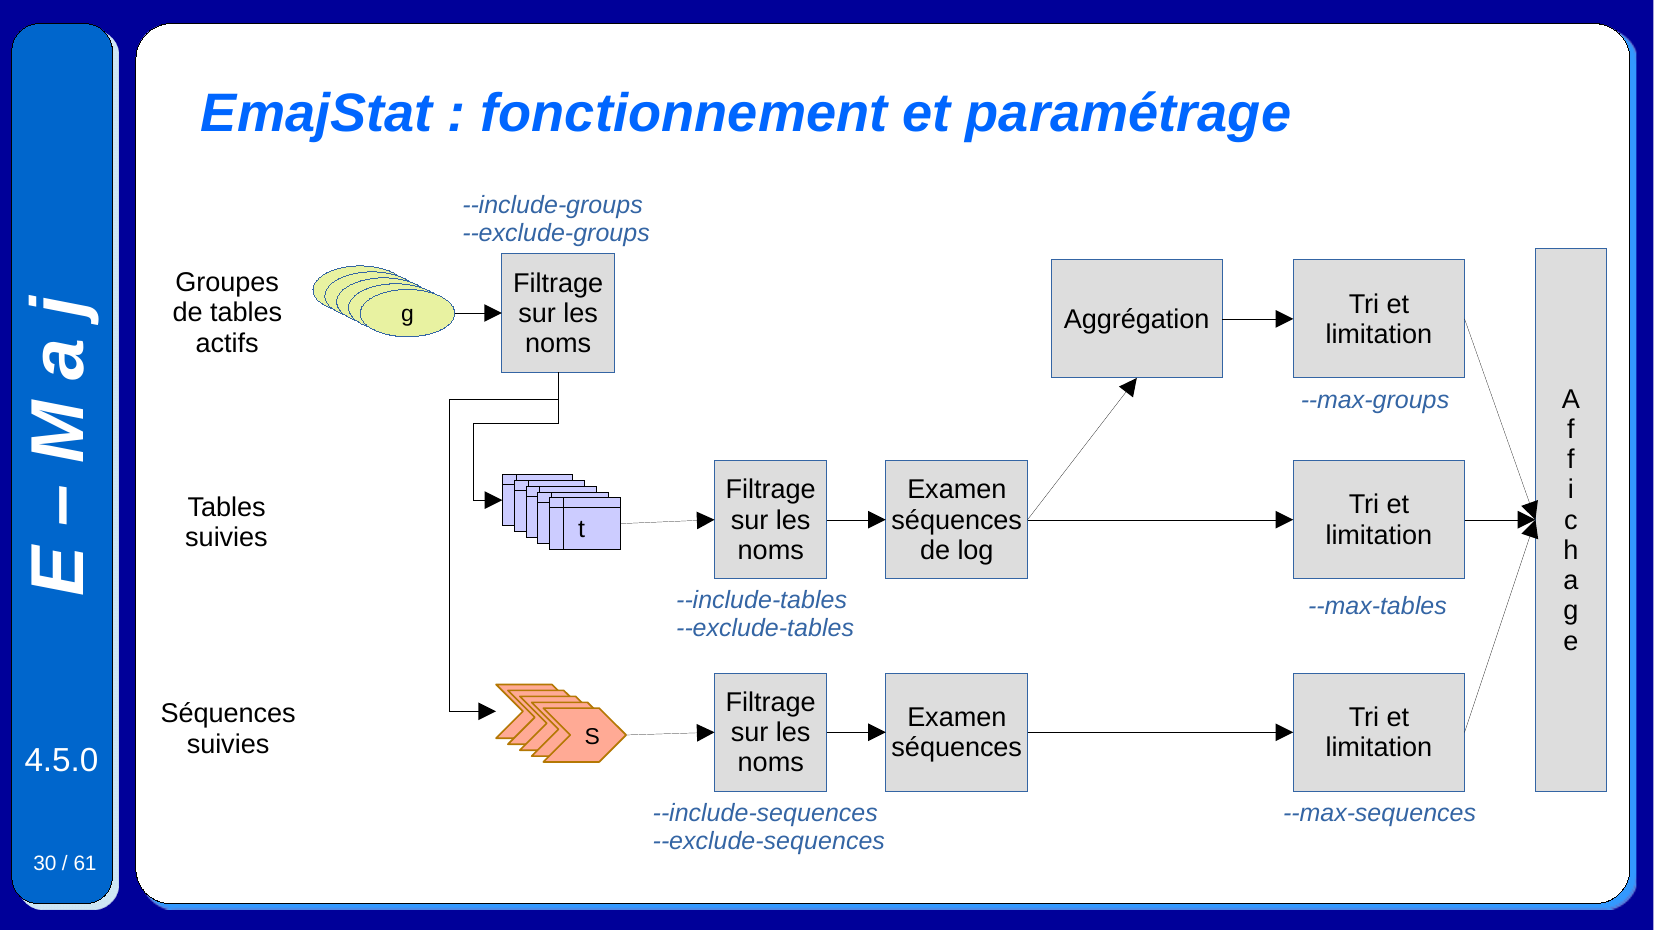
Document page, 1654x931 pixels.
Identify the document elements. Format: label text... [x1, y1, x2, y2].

text_box --include-tables --exclude-tables [661, 578, 888, 650]
text_box Séquences suivies [145, 691, 311, 767]
text_box --max-groups [1286, 378, 1465, 421]
text_box g [360, 289, 455, 337]
text_box A f f i c h a g e [1535, 248, 1607, 792]
text_box Aggrégation [1051, 259, 1223, 378]
text_box --max-tables [1293, 584, 1471, 628]
text_box --max-sequences [1268, 791, 1495, 835]
text_box Tri et limitation [1293, 259, 1465, 378]
text_box Groupes de tables actifs [157, 259, 297, 366]
text_box [312, 265, 432, 327]
text_box Filtrage sur les noms [714, 460, 827, 578]
text_box [507, 690, 594, 757]
text_box Filtrage sur les noms [501, 253, 615, 373]
text_box Filtrage sur les noms [714, 673, 827, 791]
text_box Tri et limitation [1293, 460, 1465, 579]
text_box t [549, 497, 621, 550]
text_box --include-sequences --exclude-sequences [637, 791, 910, 863]
text_box Examen séquences [885, 673, 1028, 792]
text_box Examen séquences de log [885, 460, 1028, 579]
text_box S [543, 708, 626, 762]
title EmajStat : fonctionnement et paramétrage [200, 34, 1575, 191]
text_box Tri et limitation [1293, 673, 1465, 791]
text_box --include-groups --exclude-groups [447, 183, 674, 254]
text_box S [496, 684, 558, 739]
text_box [502, 474, 609, 544]
text_box Tables suivies [170, 484, 283, 560]
